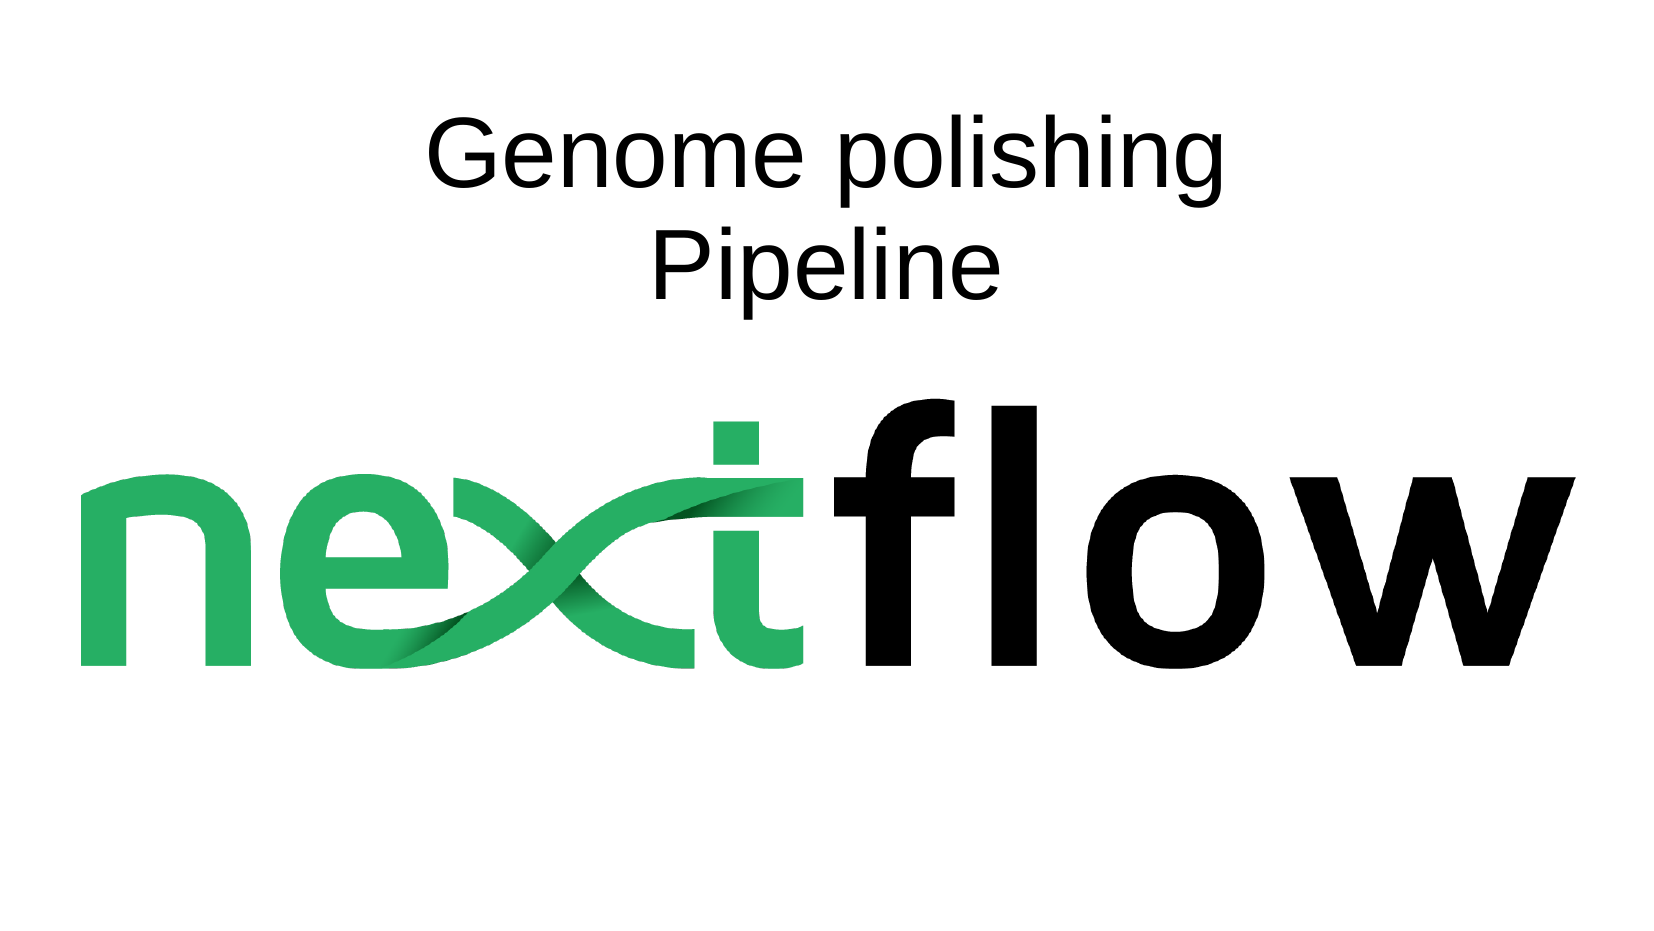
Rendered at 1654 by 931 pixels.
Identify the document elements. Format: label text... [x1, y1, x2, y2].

picture [60, 377, 1593, 686]
title Genome polishing Pipeline [82, 97, 1571, 321]
